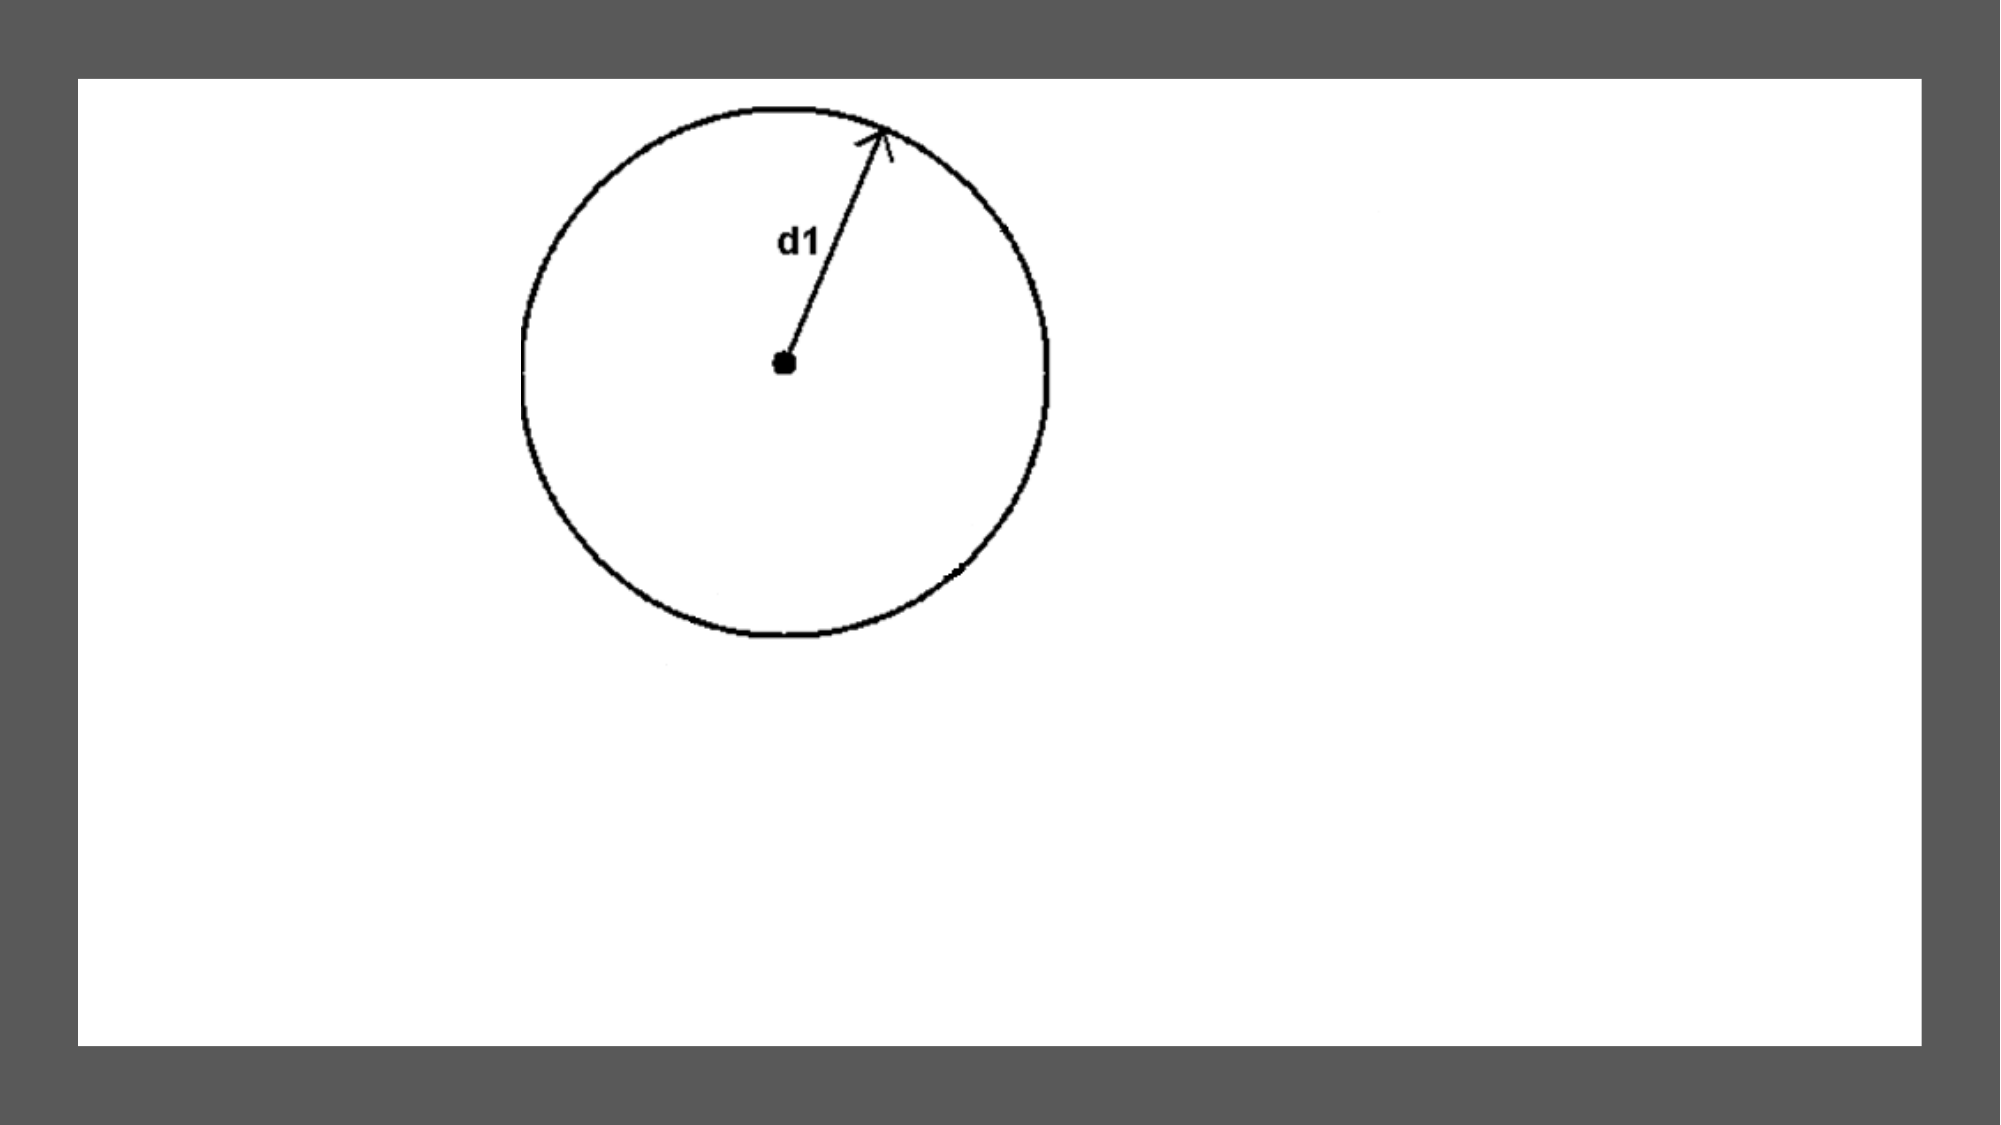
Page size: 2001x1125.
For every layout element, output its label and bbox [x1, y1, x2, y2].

text_box [0, 0, 2000, 1125]
picture [521, 105, 1479, 1020]
